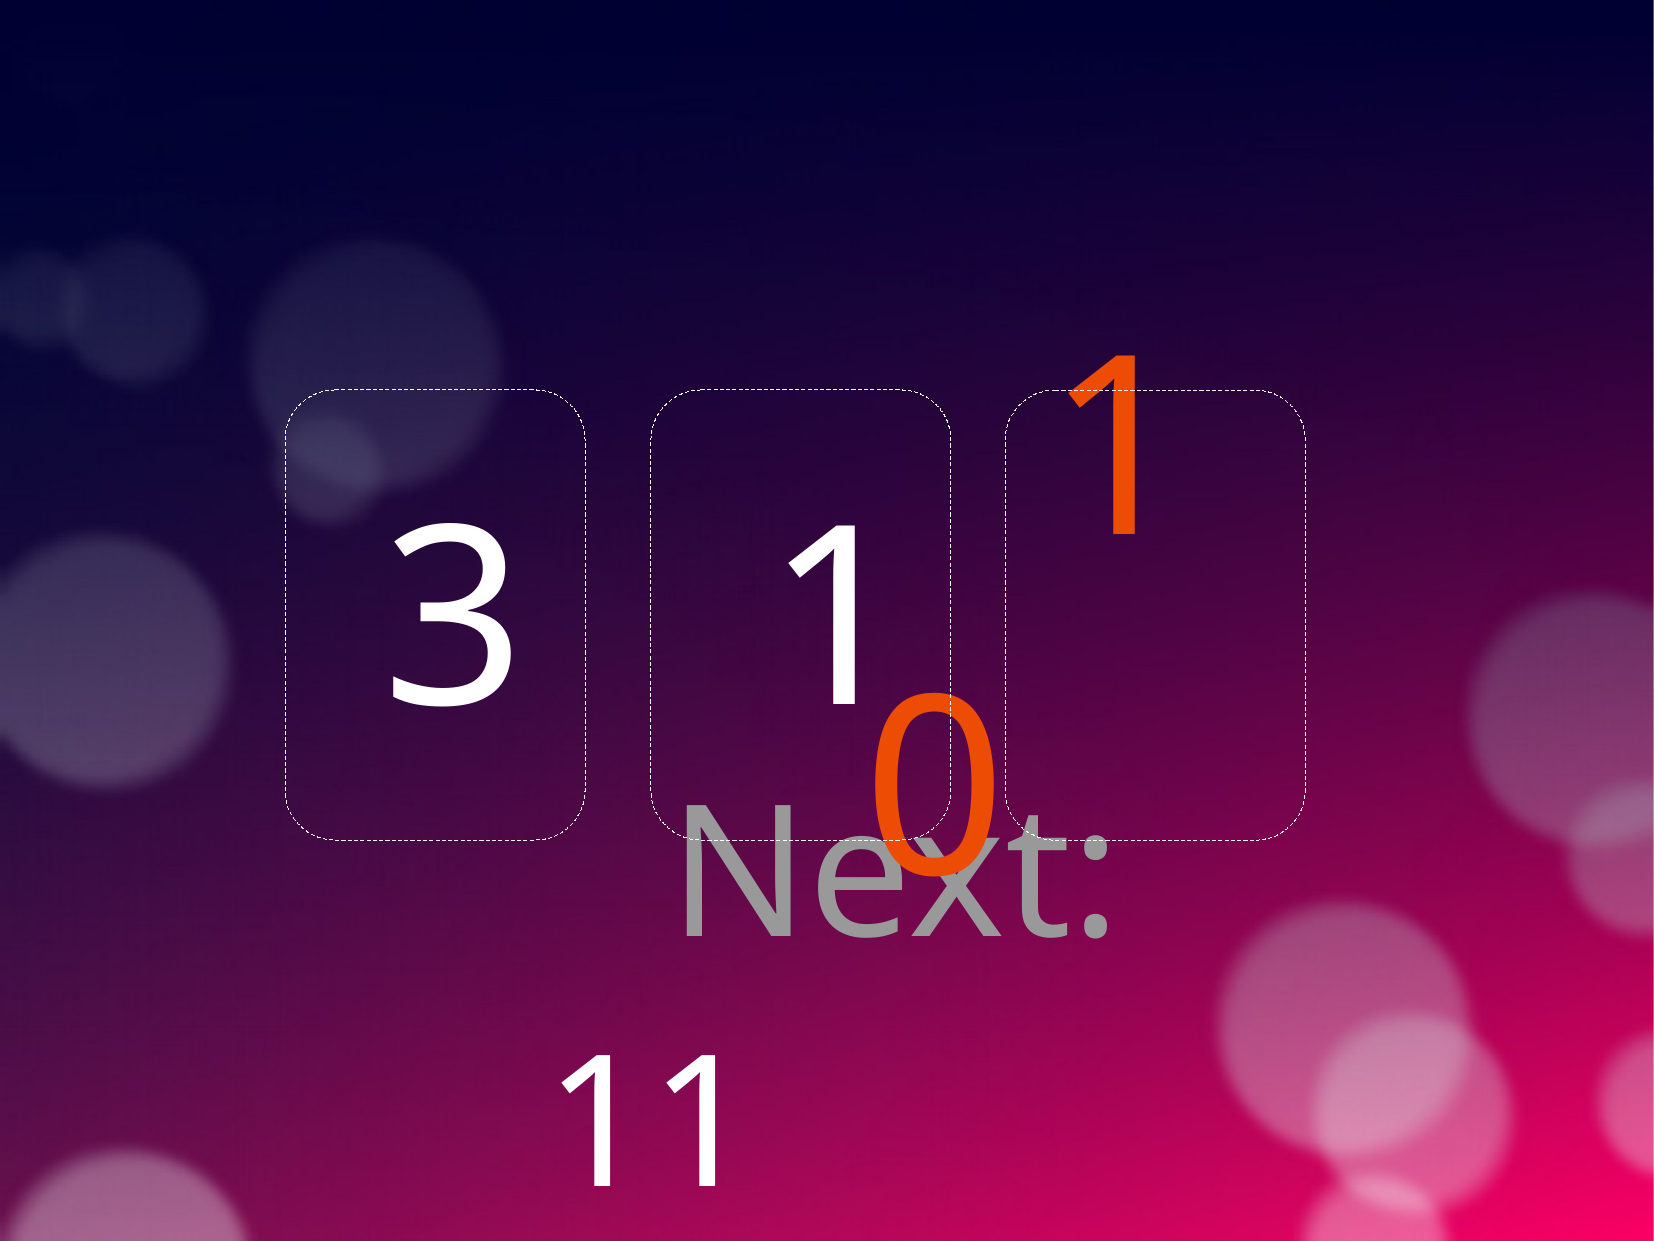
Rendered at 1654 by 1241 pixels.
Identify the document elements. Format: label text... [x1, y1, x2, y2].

title 3 [165, 360, 541, 856]
title 1 [548, 360, 924, 856]
title Next: 11 [510, 839, 1366, 1141]
picture [0, 0, 1654, 1241]
title 10 [828, 307, 1324, 908]
